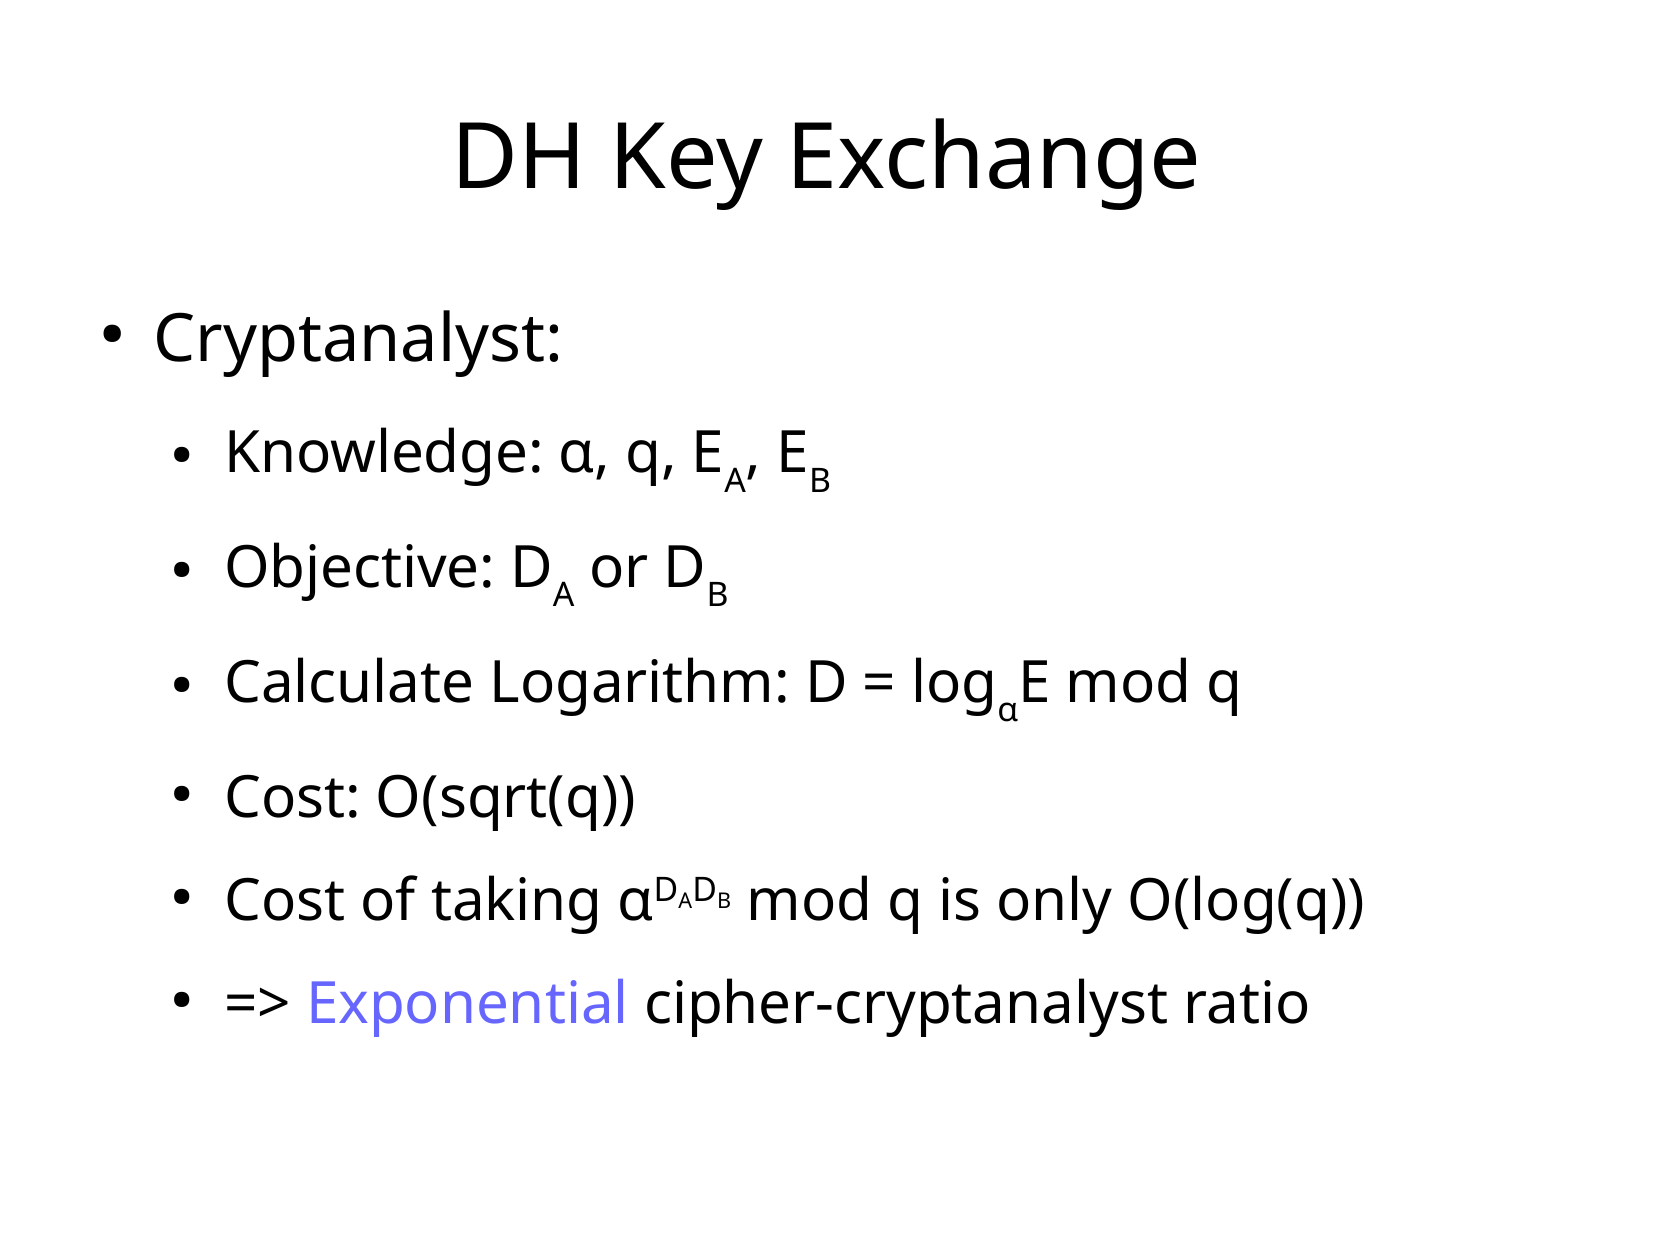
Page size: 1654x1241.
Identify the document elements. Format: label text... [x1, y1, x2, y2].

list Cryptanalyst: Knowledge: α, q, EA, EB Objective: DA or DB Calculate Logarithm: D = logαE mod q Cost: O(sqrt(q)) Cost of taking αDADB mod q is only O(log(q)) => Exponential cipher-cryptanalyst ratio [82, 290, 1571, 1109]
title DH Key Exchange [82, 49, 1571, 257]
